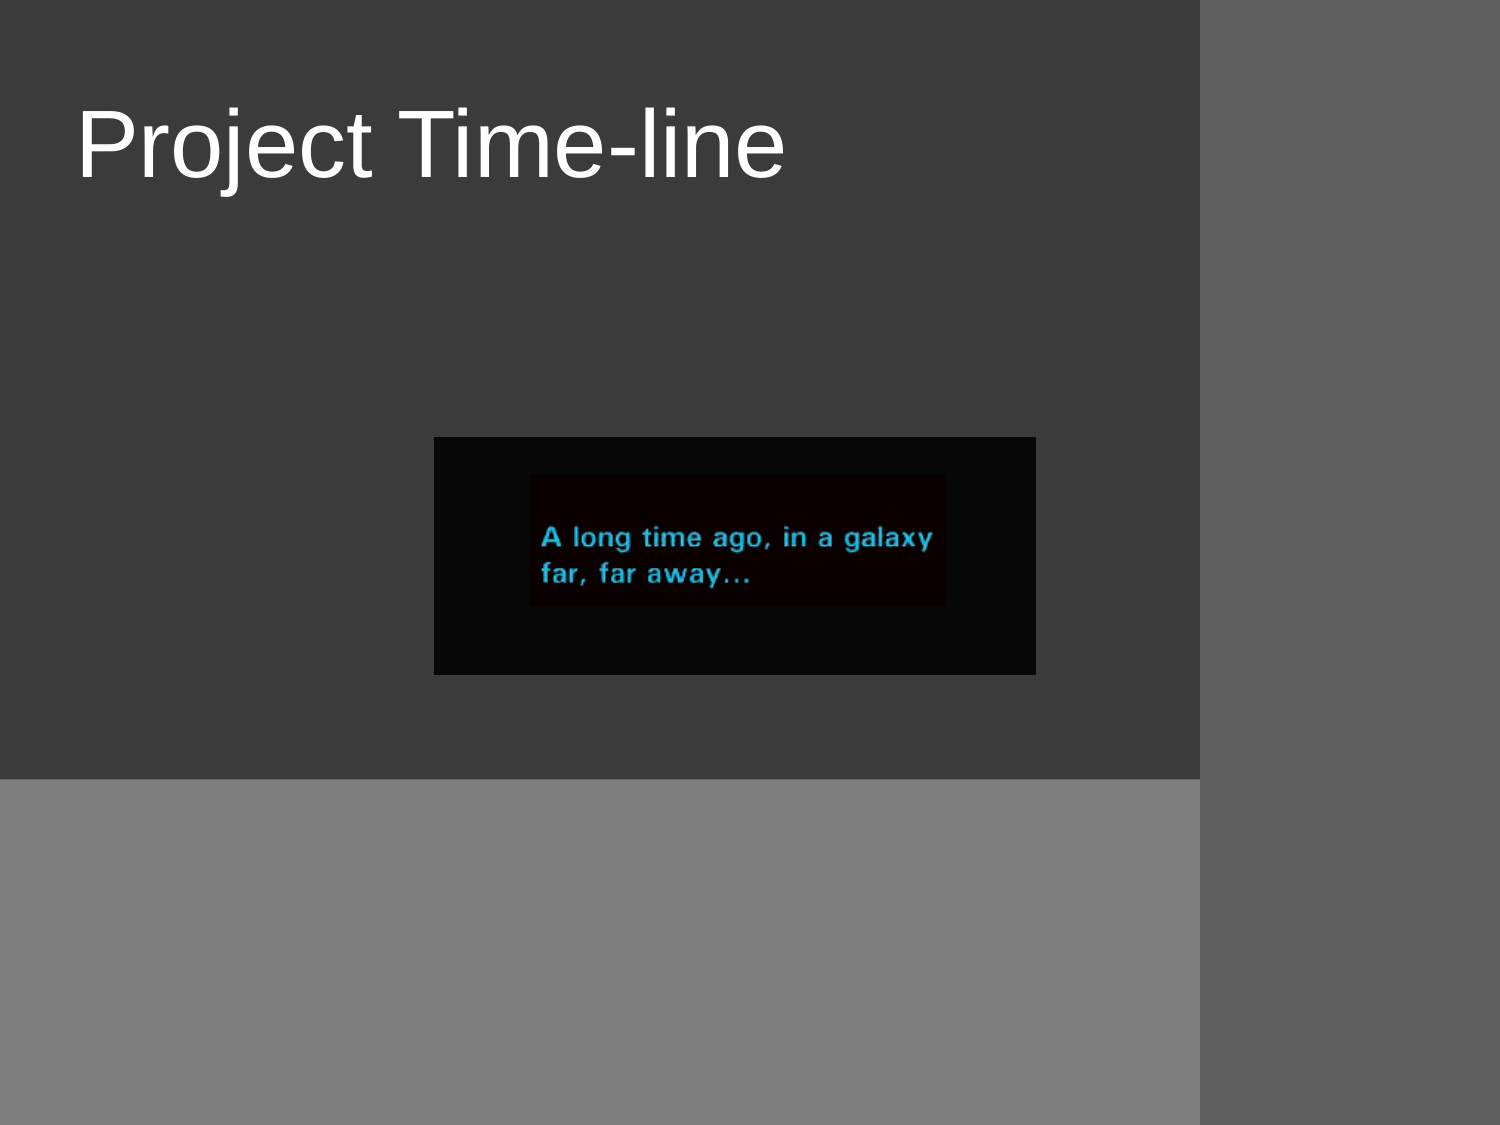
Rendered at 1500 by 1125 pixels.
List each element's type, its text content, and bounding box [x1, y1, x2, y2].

picture [434, 437, 1036, 676]
text_box Project Time-line [74, 45, 1230, 233]
